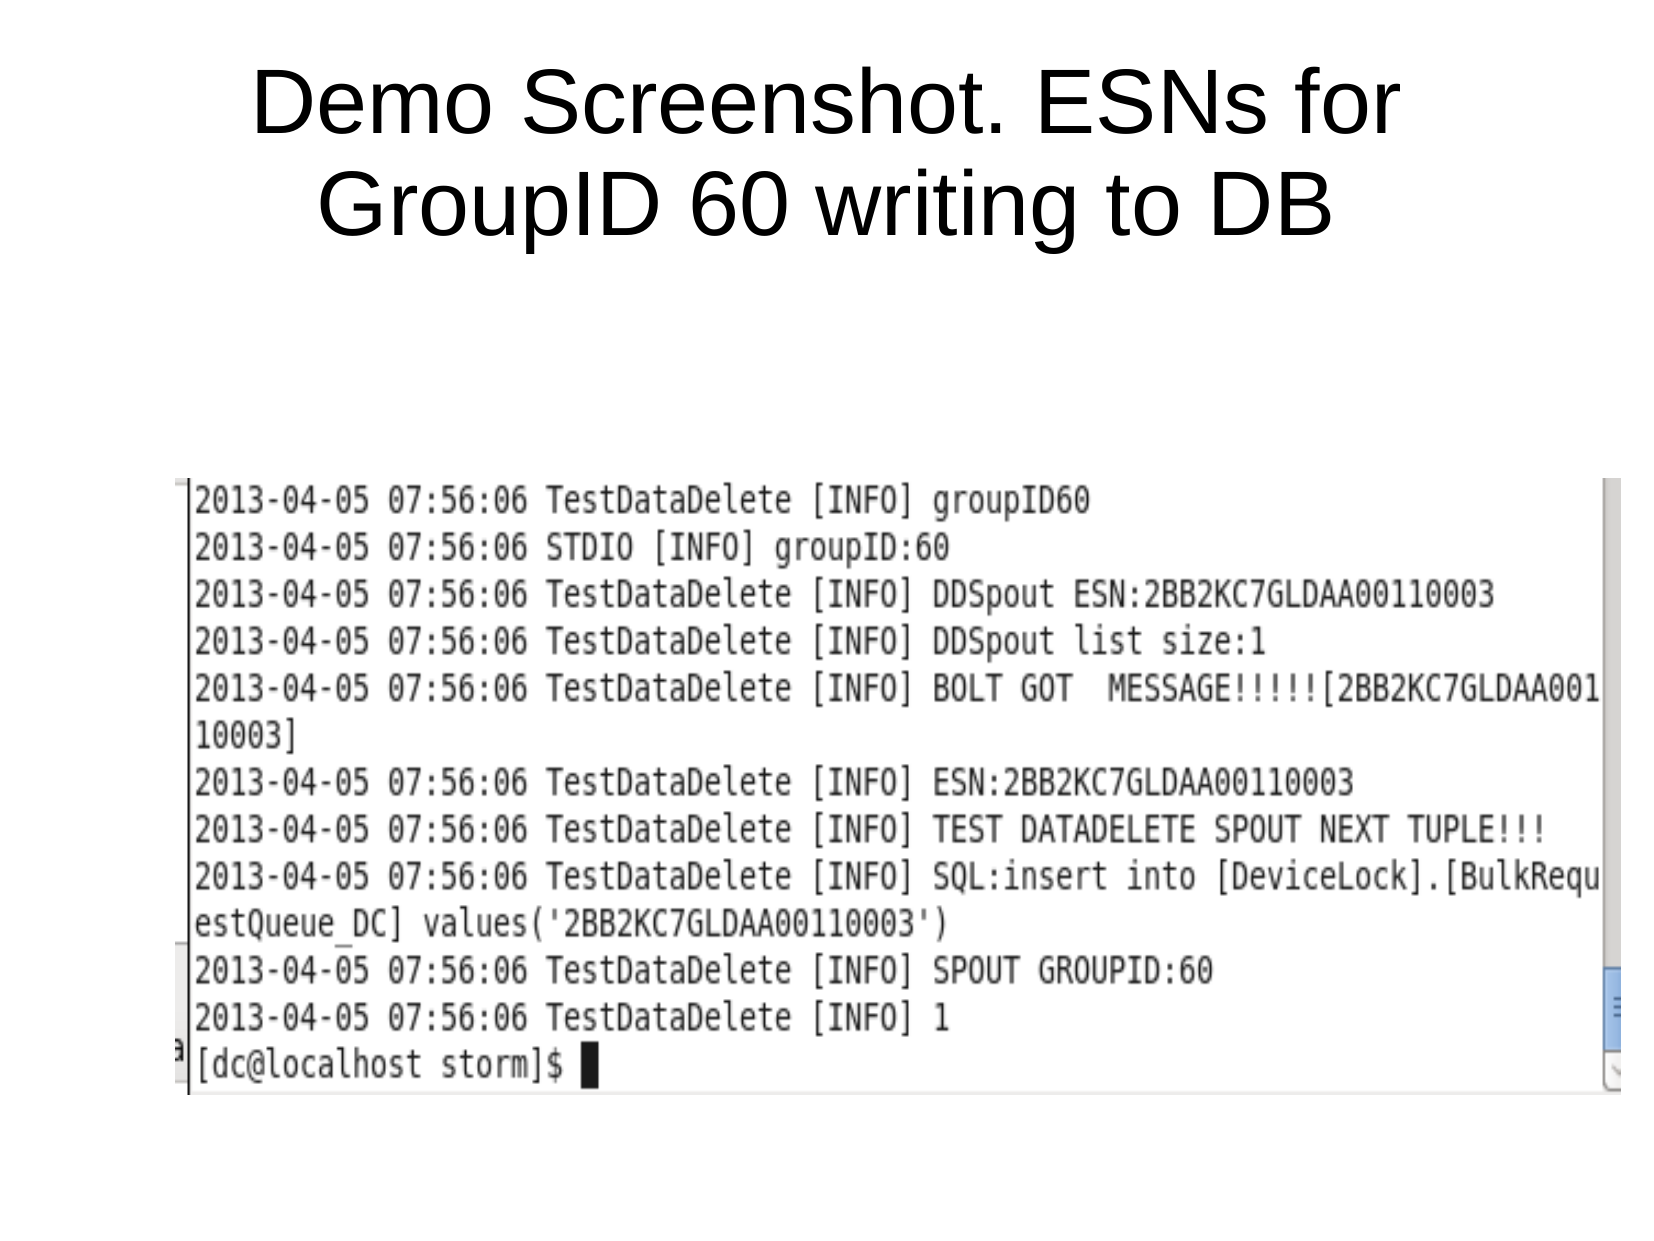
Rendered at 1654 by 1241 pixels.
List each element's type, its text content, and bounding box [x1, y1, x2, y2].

title Demo Screenshot. ESNs for GroupID 60 writing to DB [82, 49, 1571, 257]
picture [175, 478, 1621, 1096]
